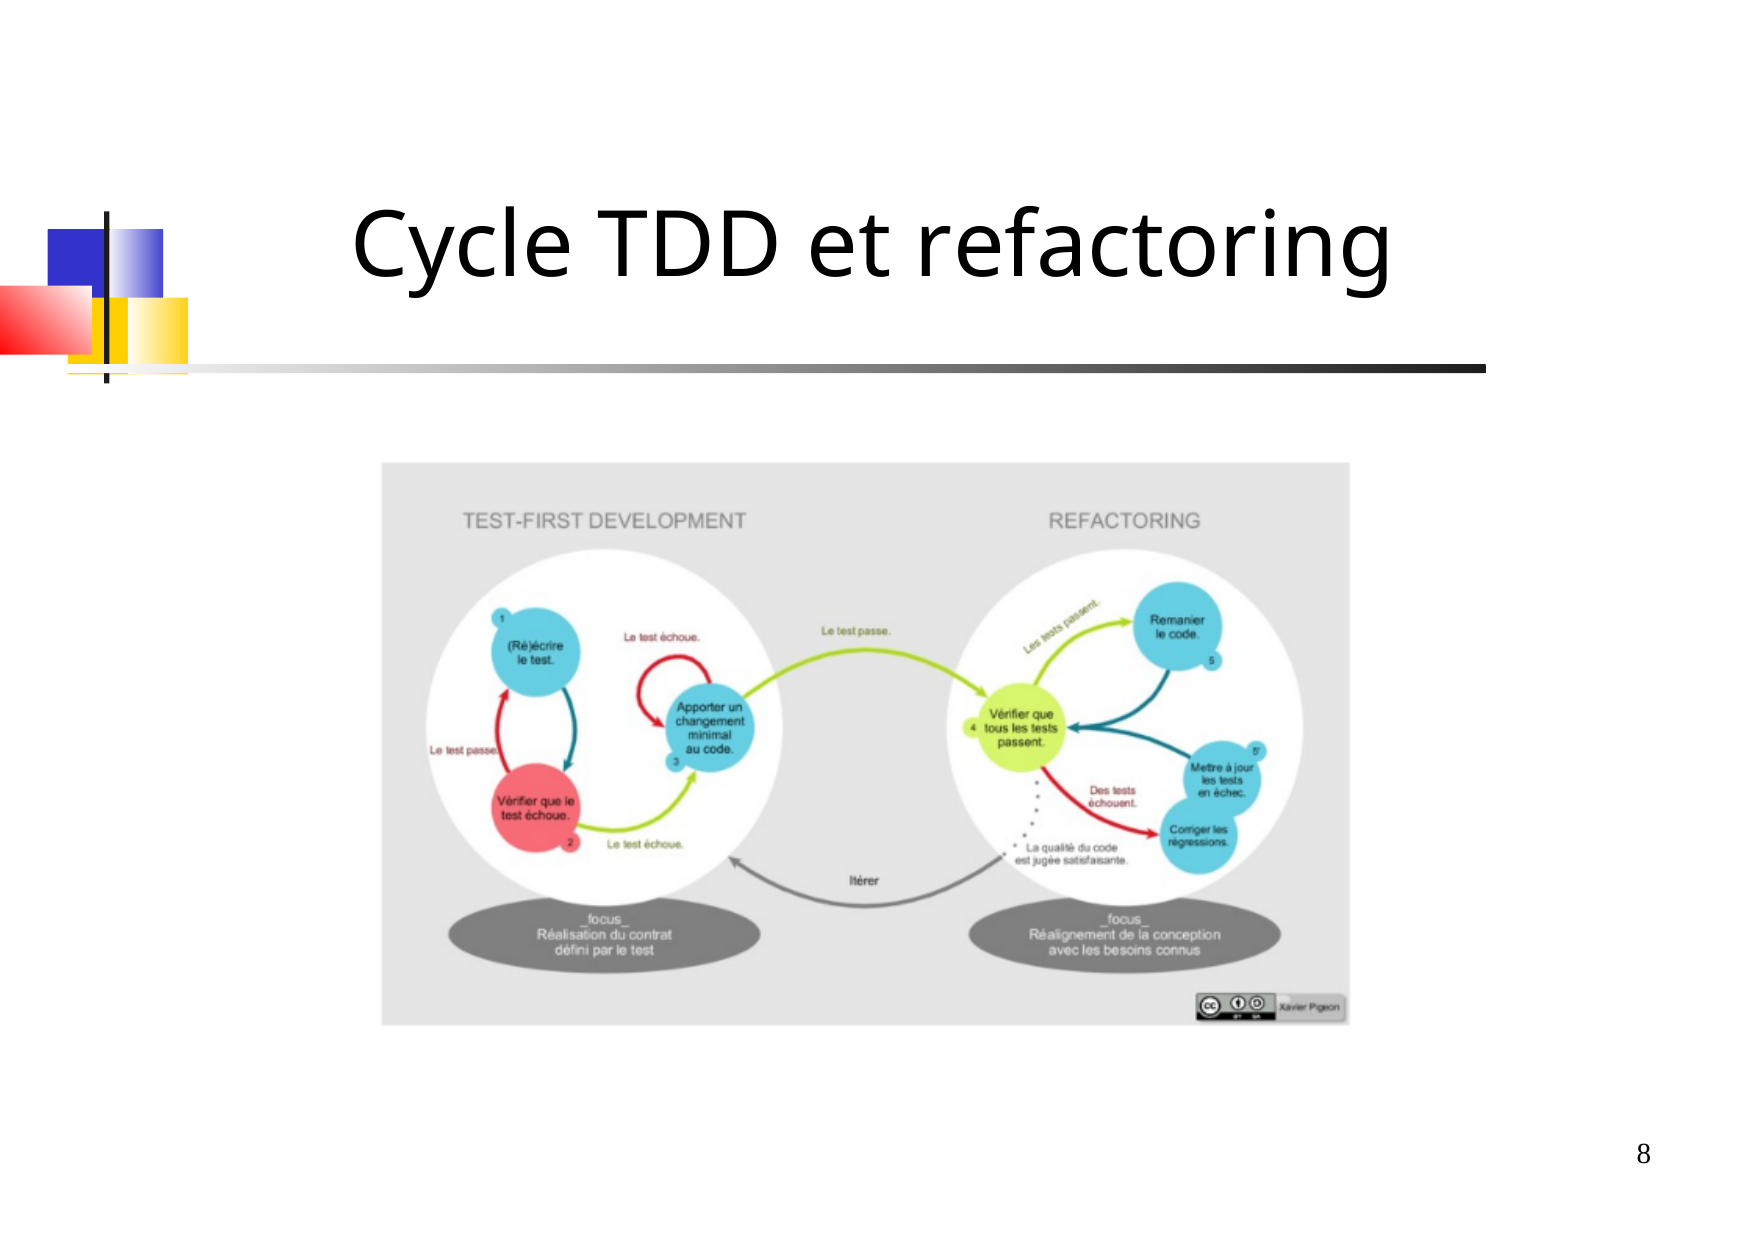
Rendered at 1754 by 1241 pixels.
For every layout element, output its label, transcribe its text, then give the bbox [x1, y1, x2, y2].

picture [370, 458, 1363, 1037]
title Cycle TDD et refactoring [179, 139, 1567, 351]
